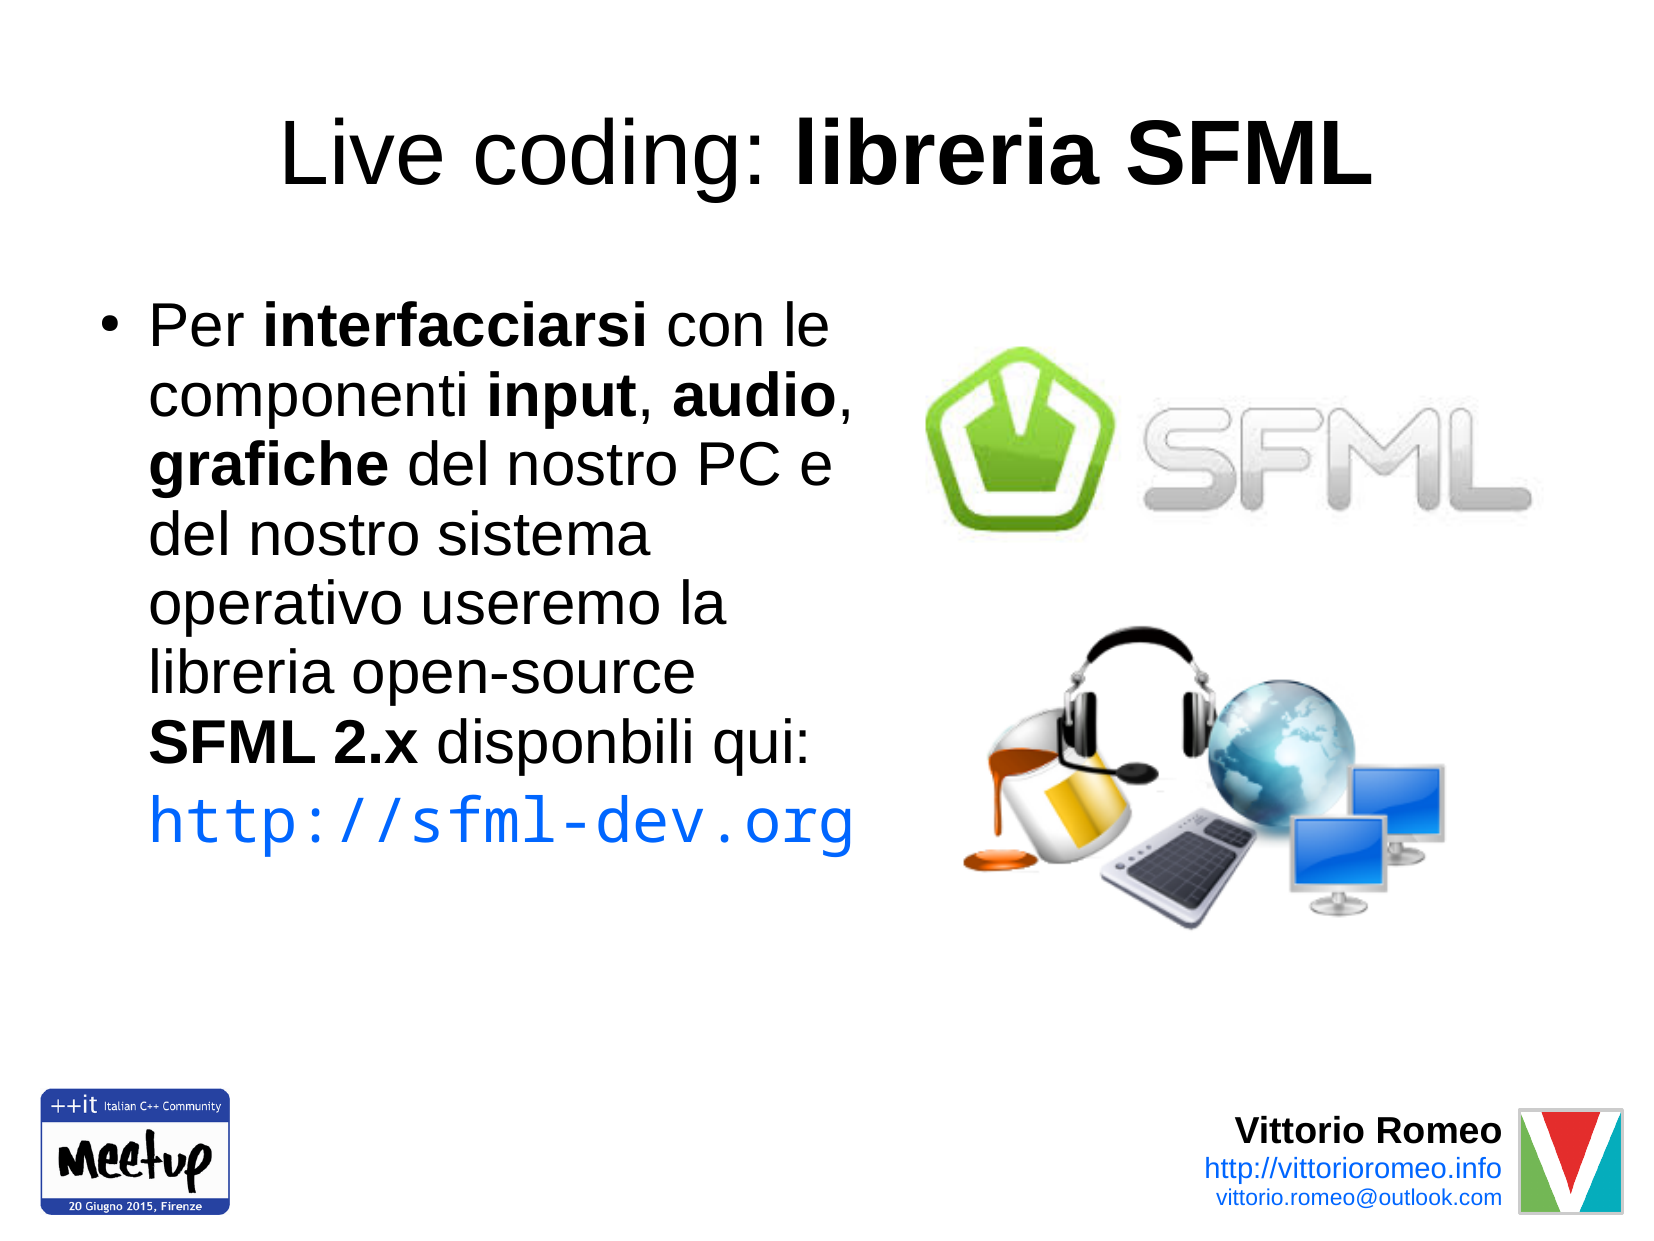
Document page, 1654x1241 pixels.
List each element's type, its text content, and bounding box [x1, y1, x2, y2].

picture [910, 331, 1548, 547]
picture [1521, 1112, 1621, 1212]
picture [40, 1088, 230, 1215]
list Per interfacciarsi con le componenti input, audio, grafiche del nostro PC e del nostro sistema operativo useremo la libreria open-source SFML 2.x disponbili qui: http://sfml-dev.org [82, 290, 858, 1010]
picture [932, 573, 1504, 966]
title Live coding: libreria SFML [82, 49, 1571, 257]
